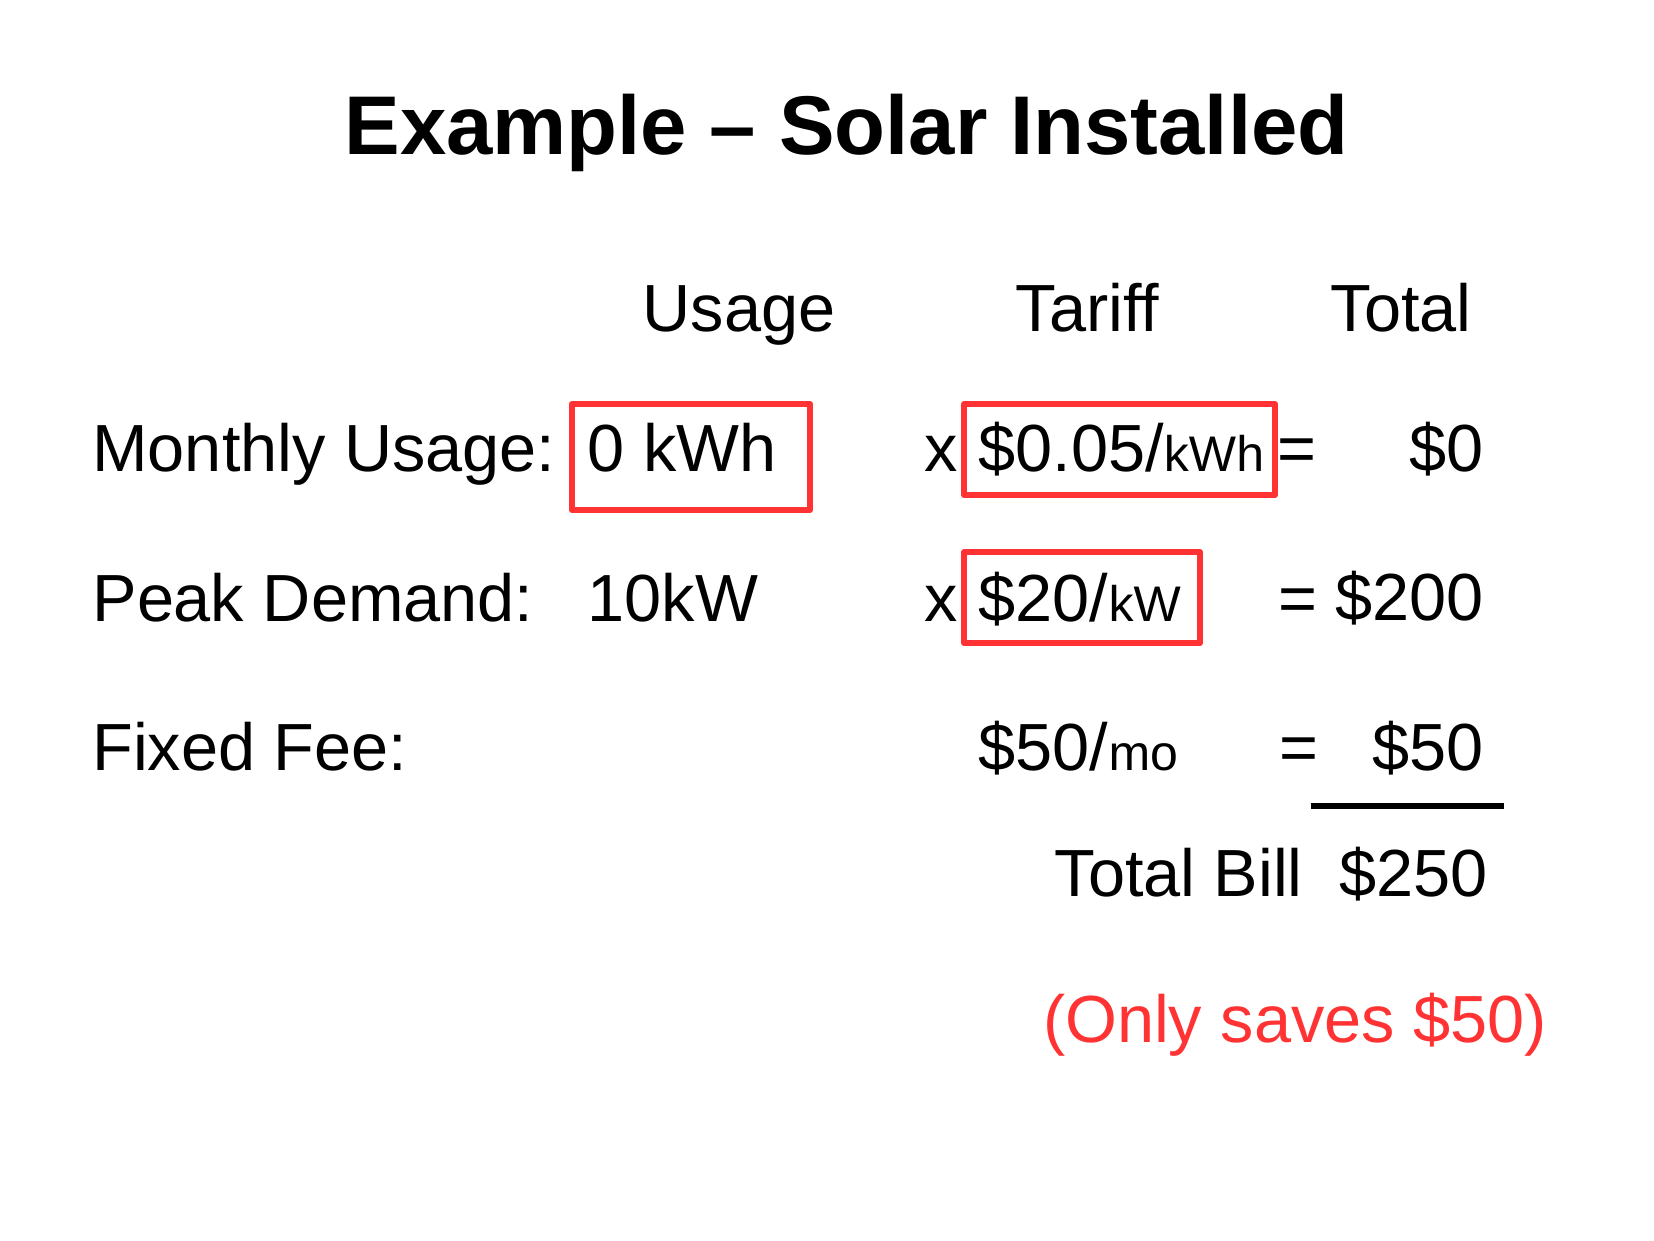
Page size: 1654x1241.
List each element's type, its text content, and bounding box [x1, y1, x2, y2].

text_box $0 $200 $50 [1320, 403, 1500, 792]
text_box Total [1316, 263, 1487, 373]
text_box $0.05/kWh = $20/kW = $50/mo = [967, 407, 1272, 492]
text_box Tariff [1001, 263, 1174, 373]
text_box (Only saves $50) [1028, 975, 1564, 1065]
text_box $0.05/kWh = $20/kW = $50/mo = [964, 403, 1335, 793]
text_box Example – Solar Installed [330, 71, 1364, 181]
text_box Usage [627, 263, 851, 373]
text_box 0 kWh x 10kW x [572, 403, 964, 644]
text_box $0.05/kWh = $20/kW = $50/mo = [967, 555, 1197, 640]
text_box Total Bill $250 [1040, 829, 1504, 919]
text_box Monthly Usage: Peak Demand: Fixed Fee: [77, 403, 572, 793]
text_box 0 kWh x 10kW x [575, 407, 807, 507]
